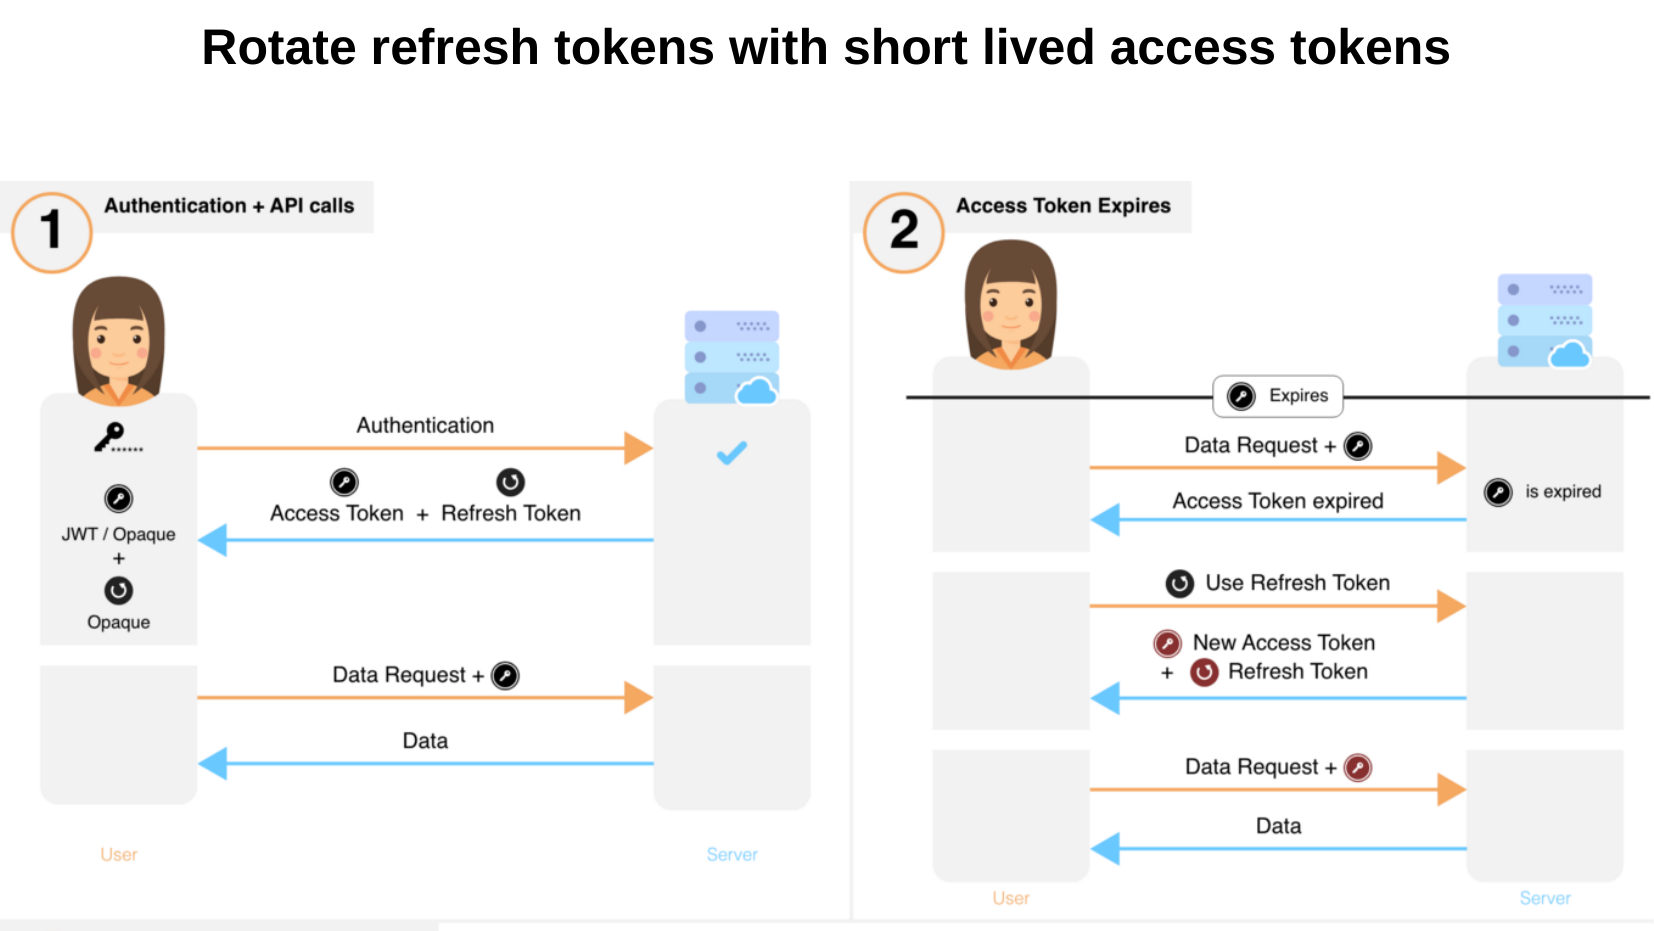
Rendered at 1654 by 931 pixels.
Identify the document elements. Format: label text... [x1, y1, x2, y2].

text_box Rotate refresh tokens with short lived access tokens [0, 11, 1654, 111]
picture [0, 181, 1654, 931]
